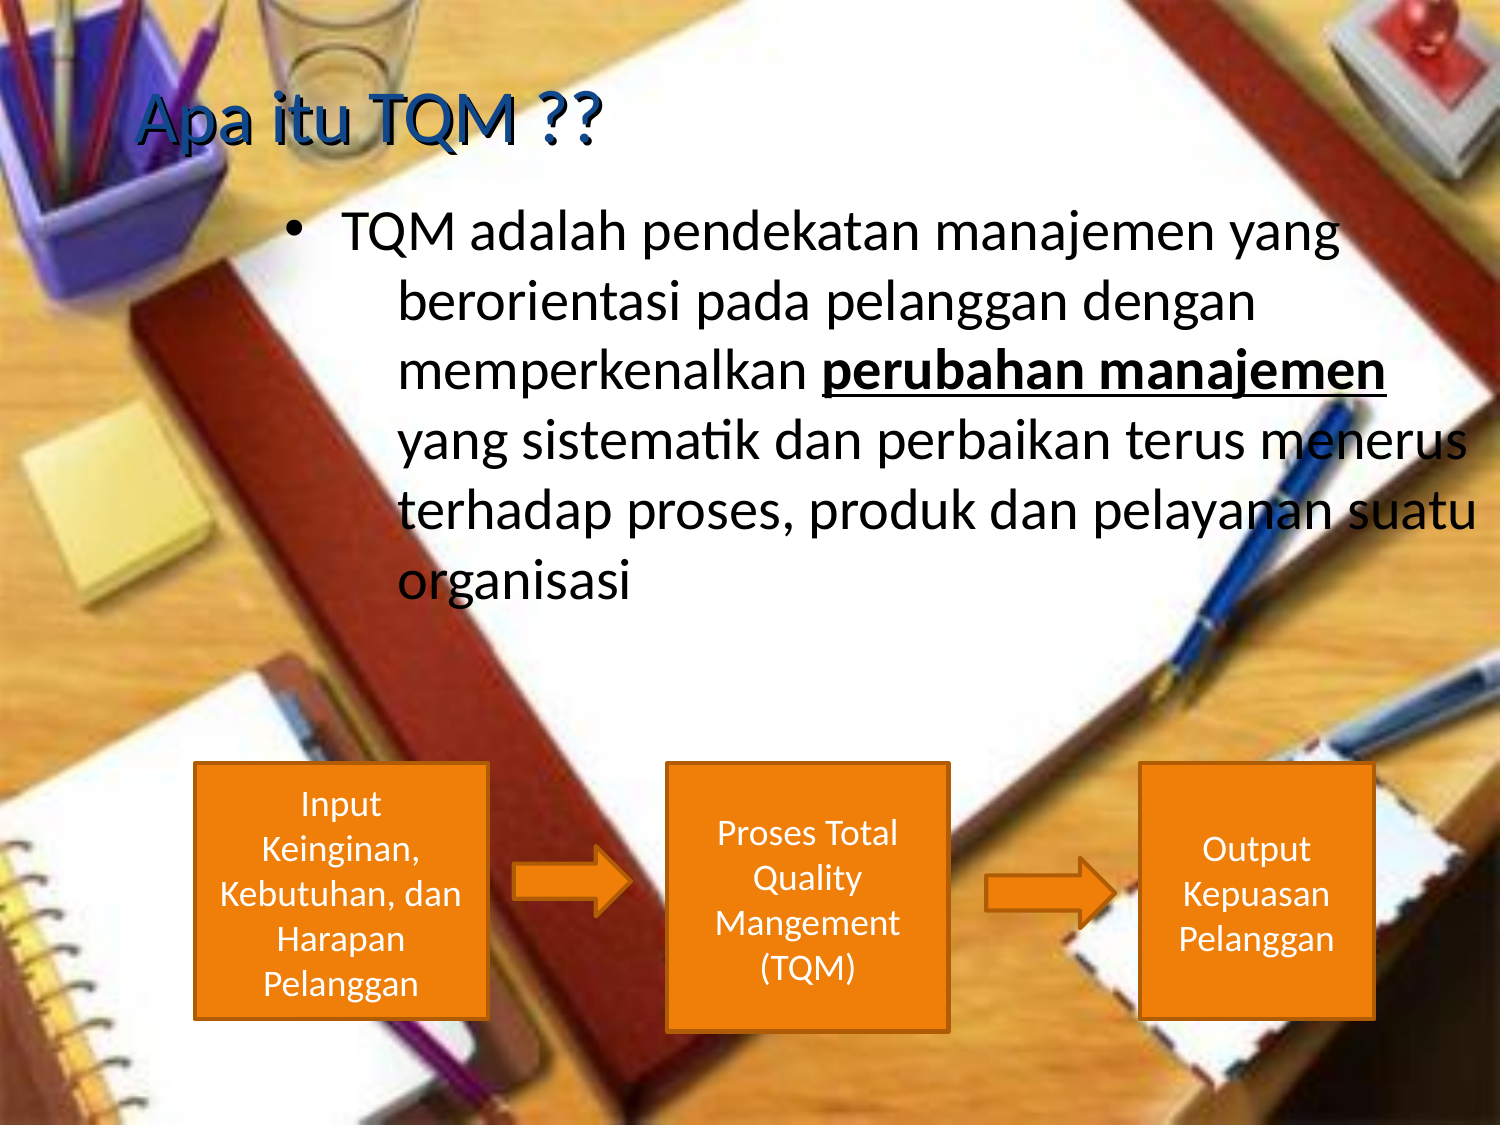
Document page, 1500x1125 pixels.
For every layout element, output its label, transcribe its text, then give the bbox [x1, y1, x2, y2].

text_box [513, 846, 632, 917]
title Apa itu TQM ?? [0, 42, 740, 183]
text_box Input Keinginan, Kebutuhan, dan Harapan Pelanggan [195, 763, 488, 1019]
list TQM adalah pendekatan manajemen yang berorientasi pada pelanggan dengan memperkenalkan perubahan manajemen yang sistematik dan perbaikan terus menerus terhadap proses, produk dan pelayanan suatu organisasi [269, 184, 1500, 698]
text_box [986, 857, 1116, 929]
text_box Proses Total Quality Mangement (TQM) [667, 763, 948, 1032]
text_box Output Kepuasan Pelanggan [1140, 763, 1374, 1019]
